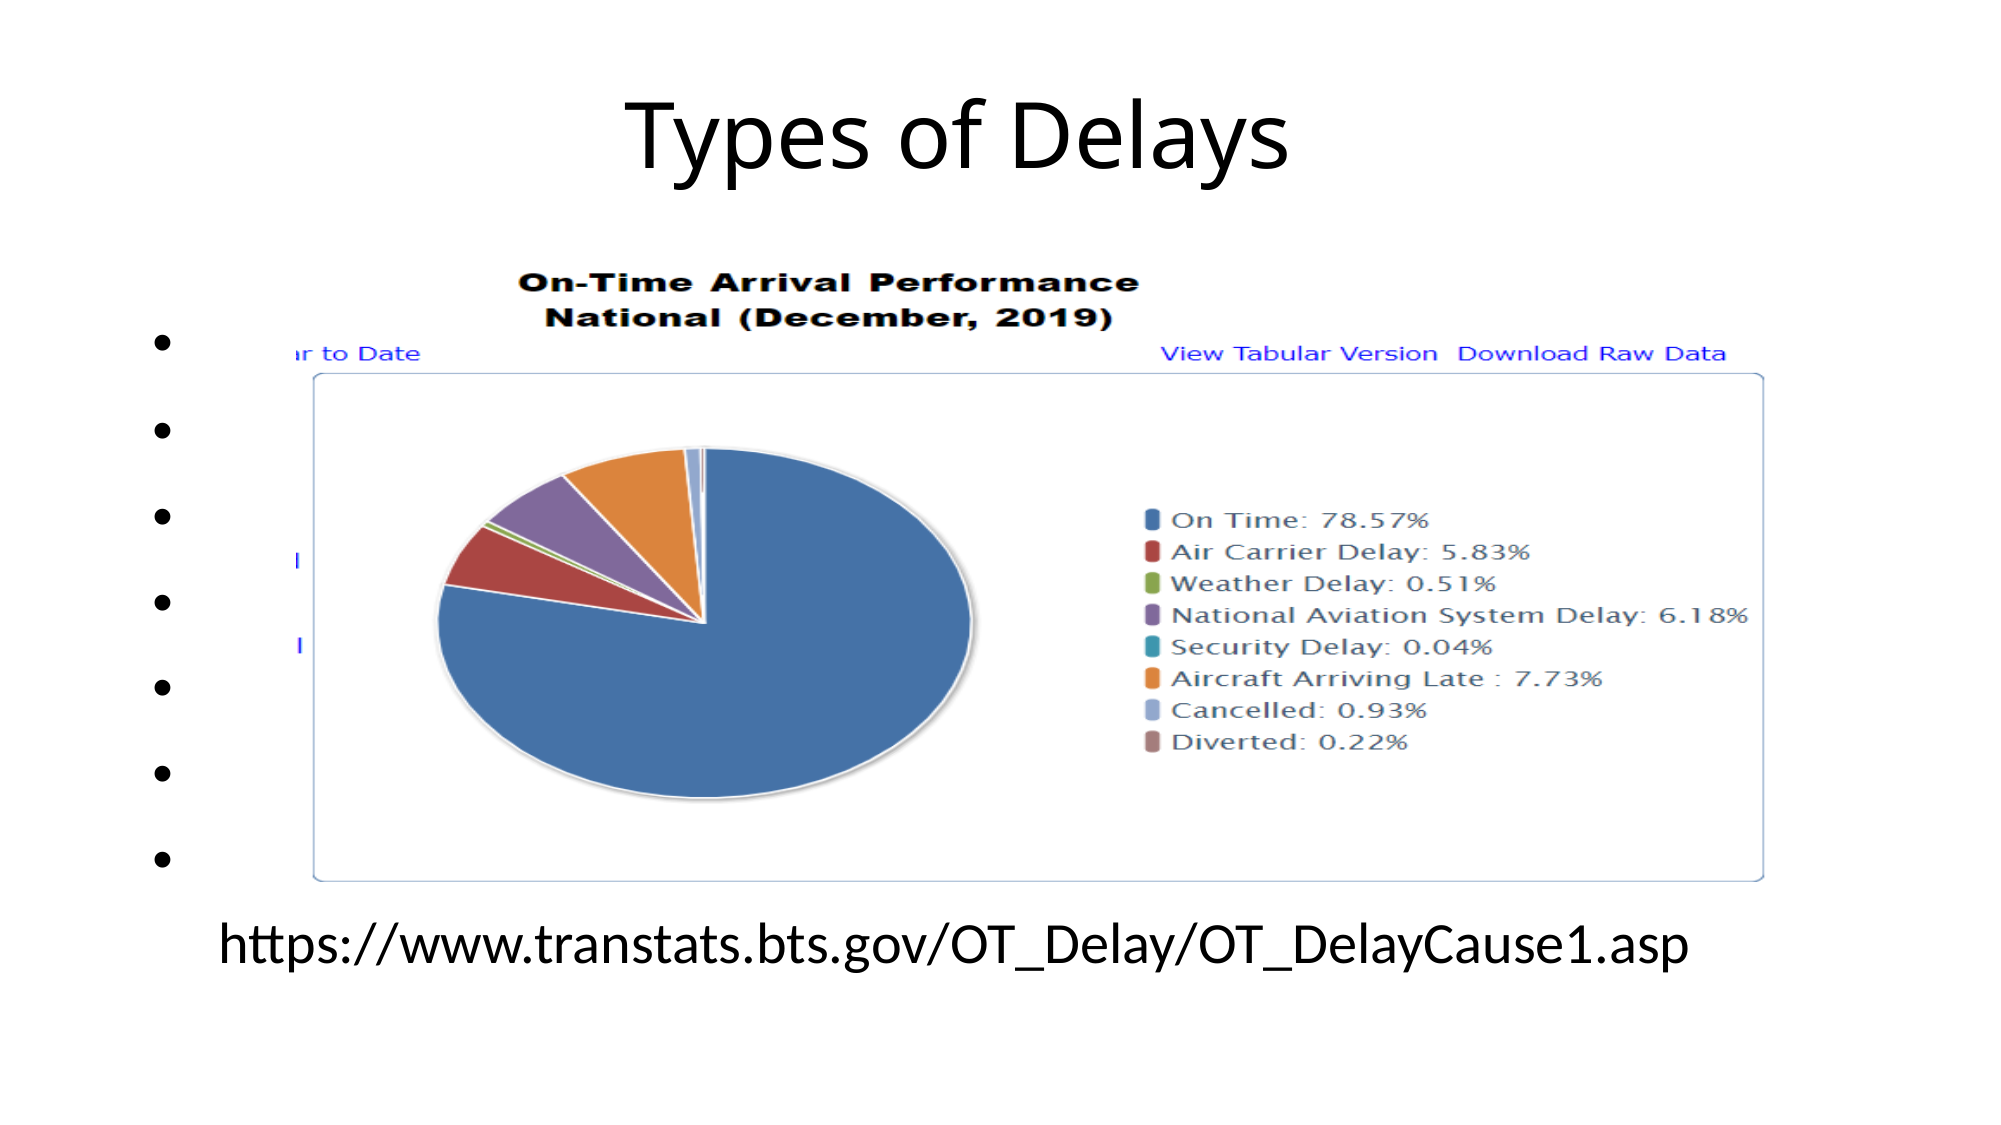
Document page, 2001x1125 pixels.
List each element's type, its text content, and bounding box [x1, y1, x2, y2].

picture [296, 244, 1780, 900]
list https://www.transtats.bts.gov/OT_Delay/OT_DelayCause1.asp [137, 299, 1863, 1014]
title Types of Delays [137, 59, 1780, 218]
